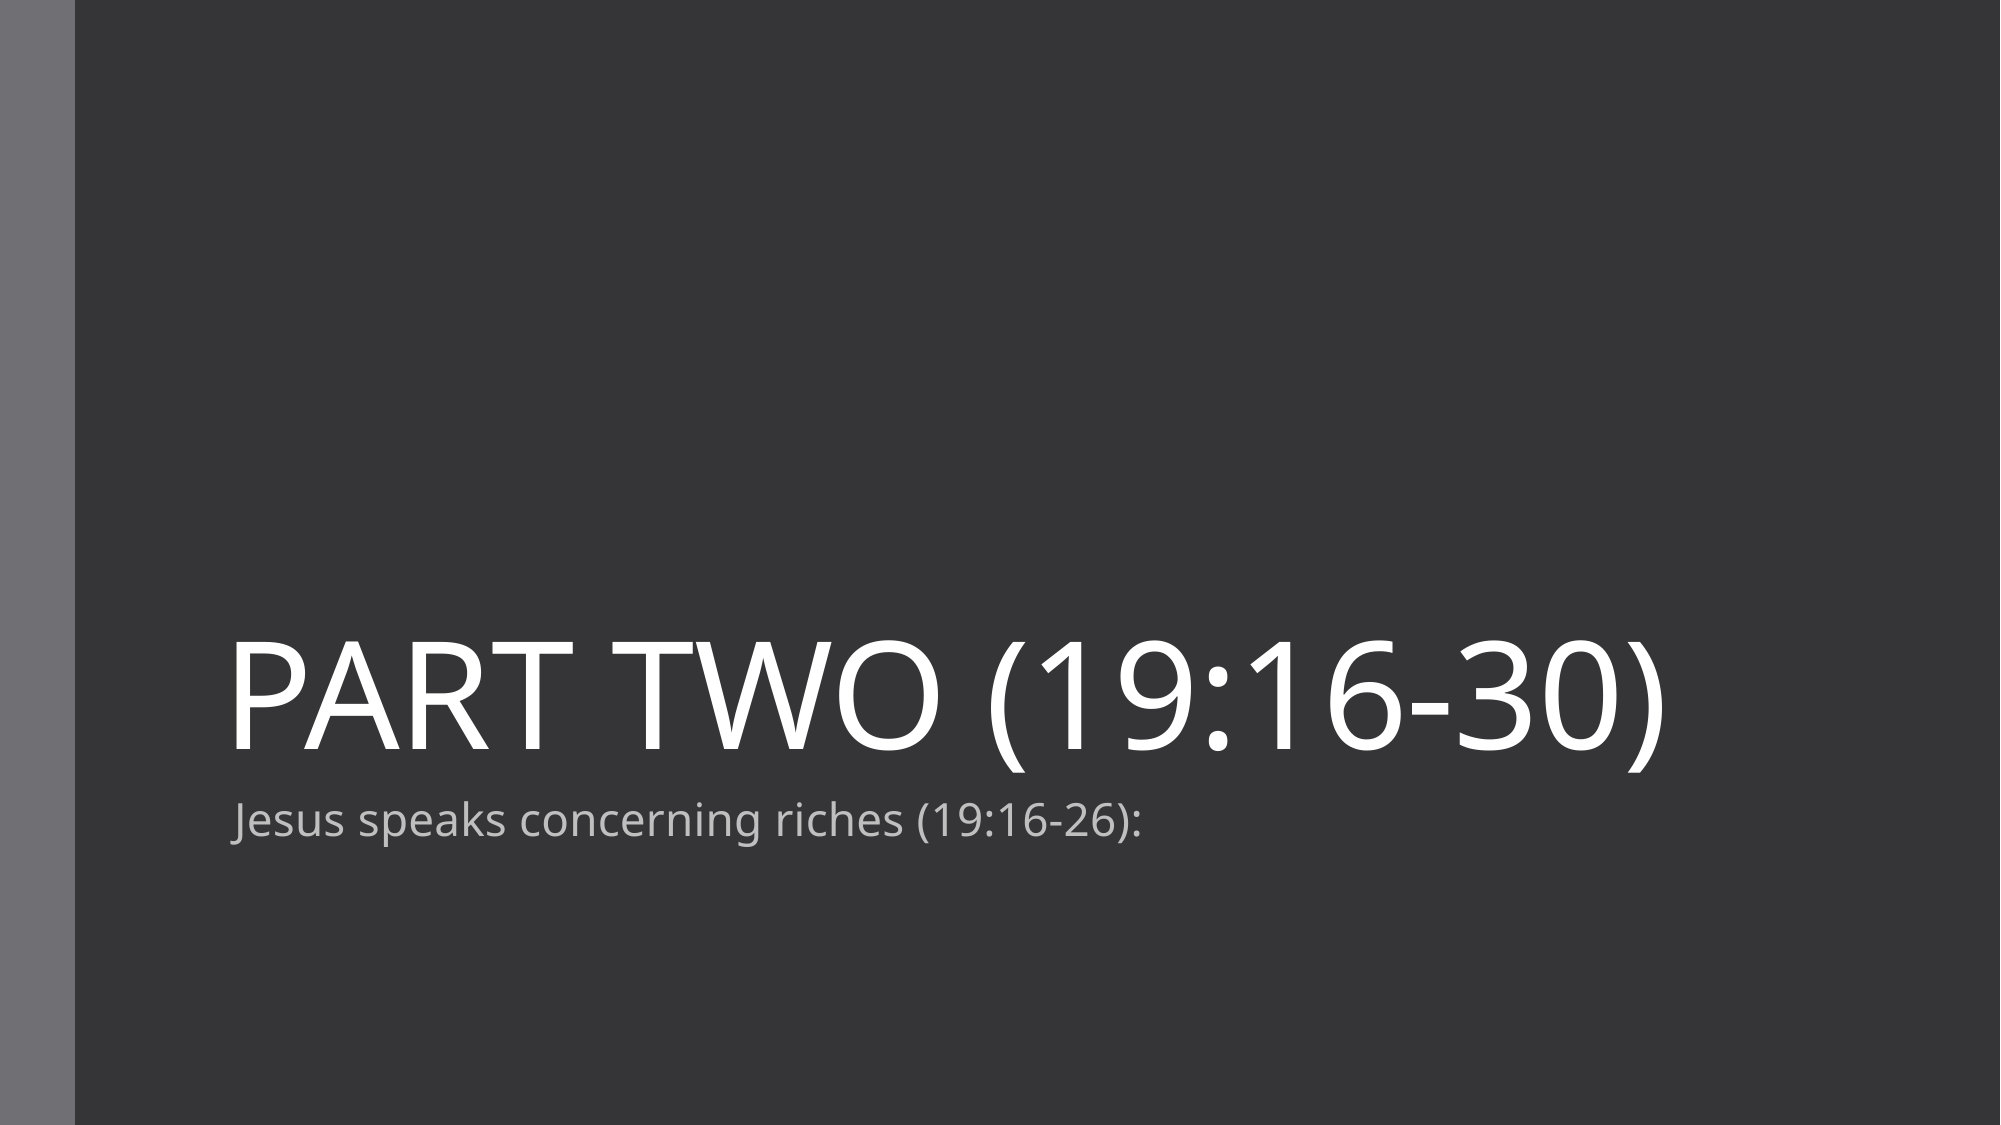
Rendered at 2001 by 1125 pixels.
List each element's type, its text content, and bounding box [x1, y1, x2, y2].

subtitle Jesus speaks concerning riches (19:16-26): [206, 787, 1752, 1066]
title PART TWO (19:16-30) [206, 124, 1752, 787]
